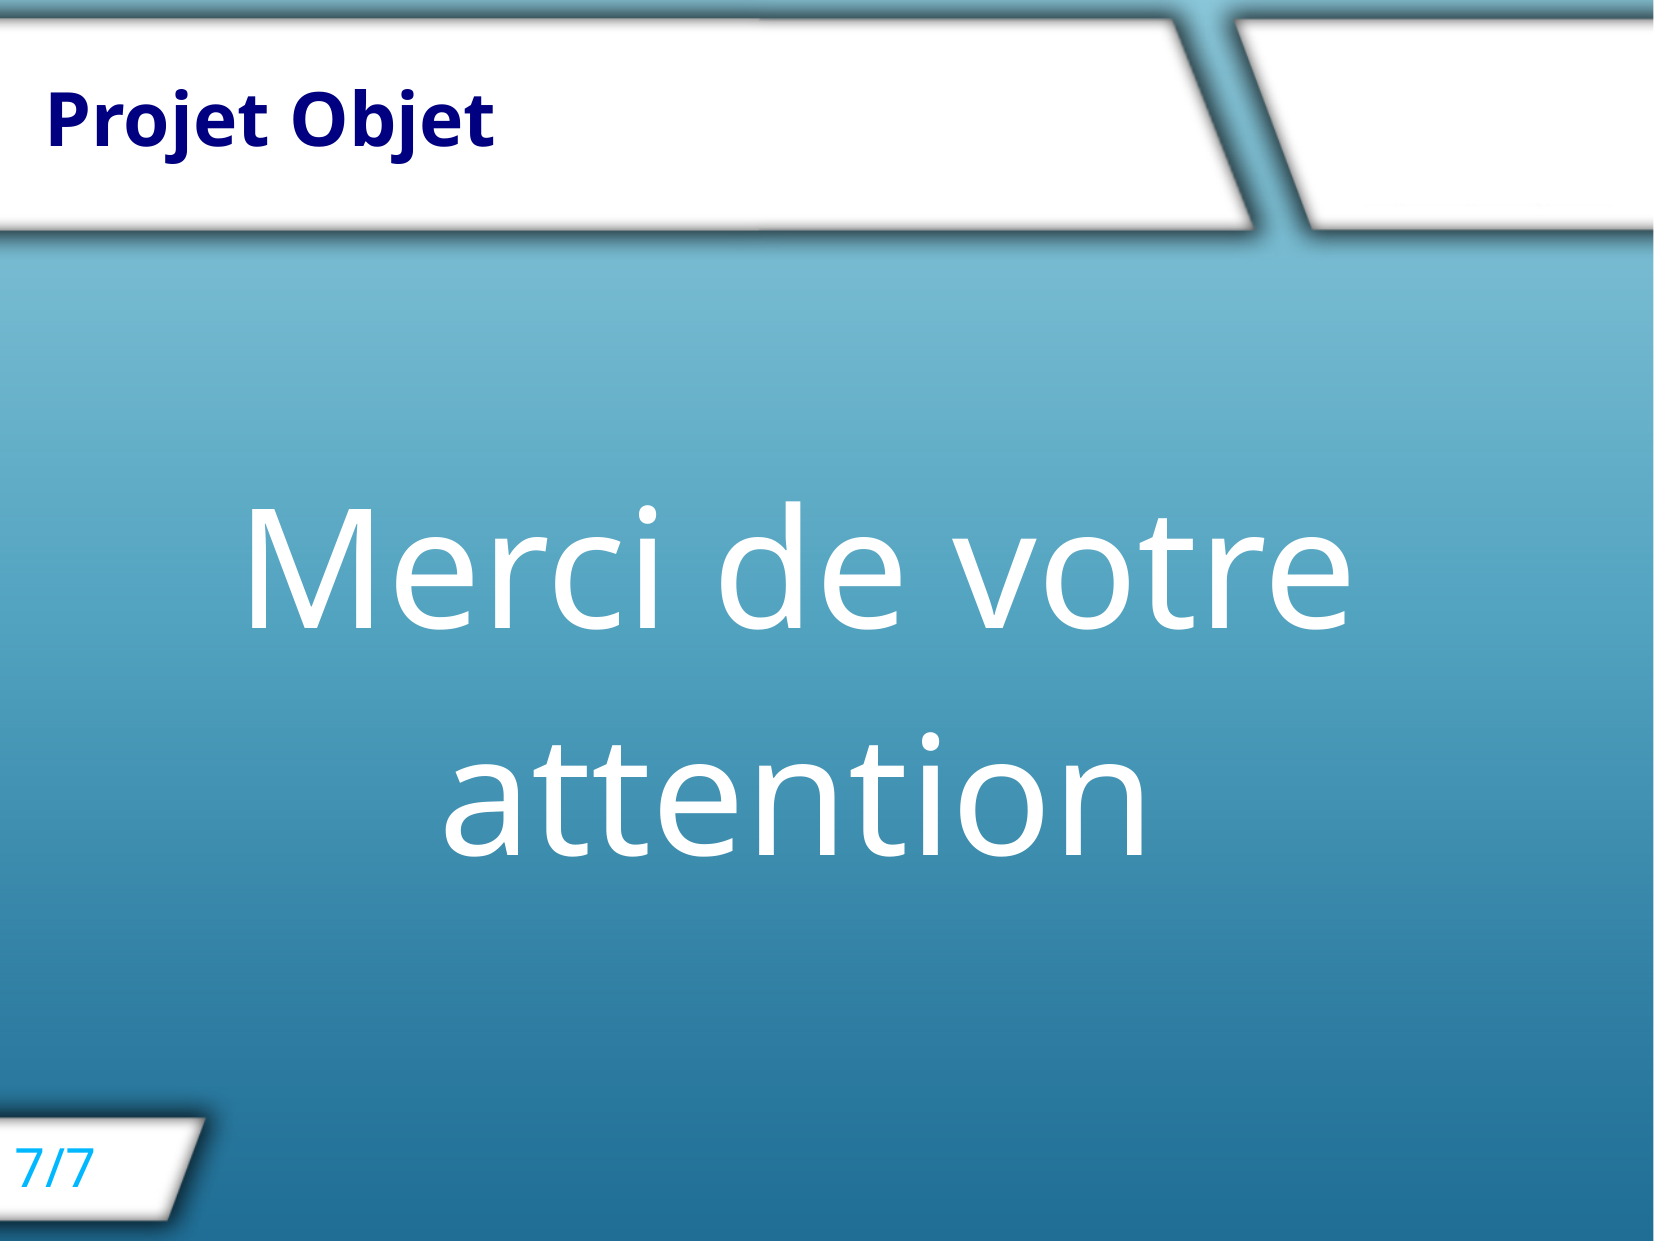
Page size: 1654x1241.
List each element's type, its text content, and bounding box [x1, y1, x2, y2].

picture [0, 0, 1654, 1241]
text_box Projet Objet [29, 59, 650, 180]
text_box 7/7 [0, 1122, 1123, 1214]
text_box Merci de votre attention [59, 442, 1536, 945]
